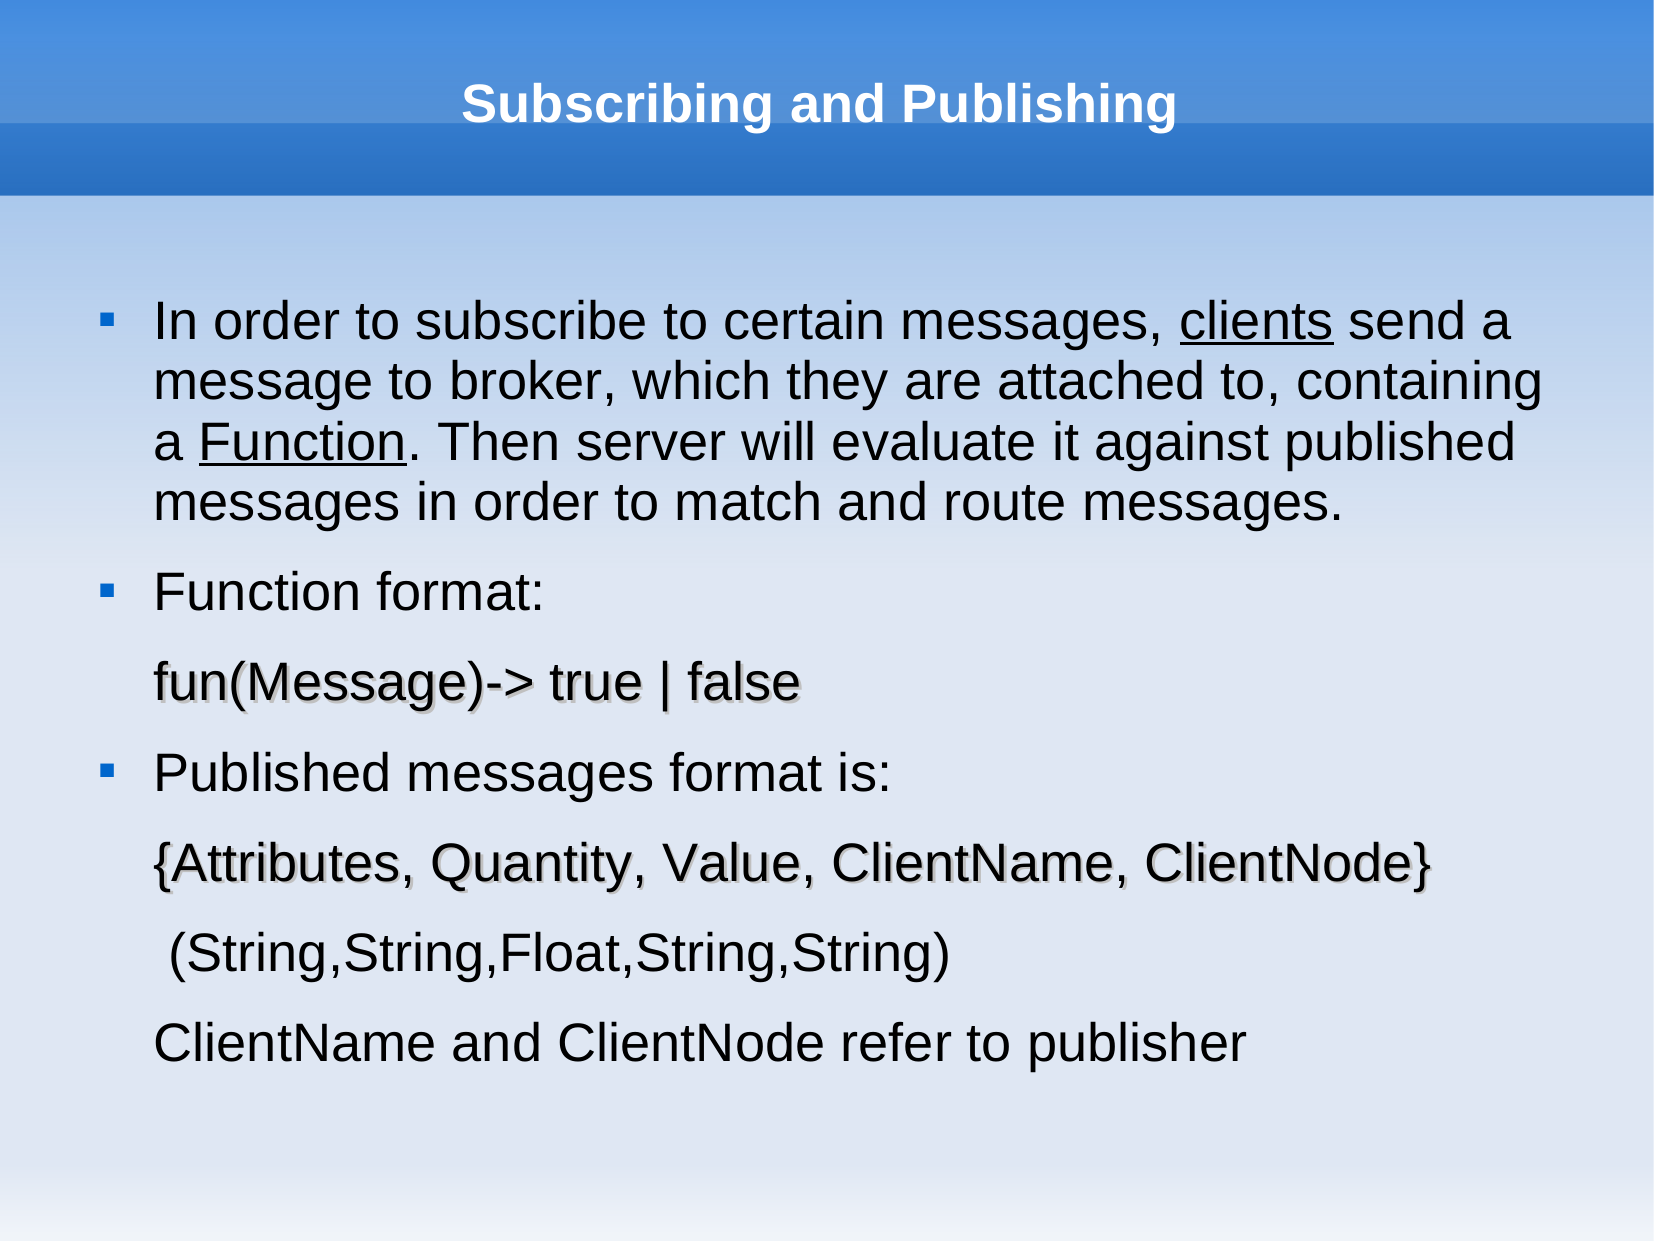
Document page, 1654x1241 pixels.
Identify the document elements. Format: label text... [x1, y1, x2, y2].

picture [0, 0, 1654, 1241]
list In order to subscribe to certain messages, clients send a message to broker, which they are attached to, containing a Function. Then server will evaluate it against published messages in order to match and route messages. Function format: fun(Message)-> true | false Published messages format is: {Attributes, Quantity, Value, ClientName, ClientNode} (String,String,Float,String,String) ClientName and ClientNode refer to publisher [82, 290, 1571, 1141]
title Subscribing and Publishing [76, 7, 1565, 200]
